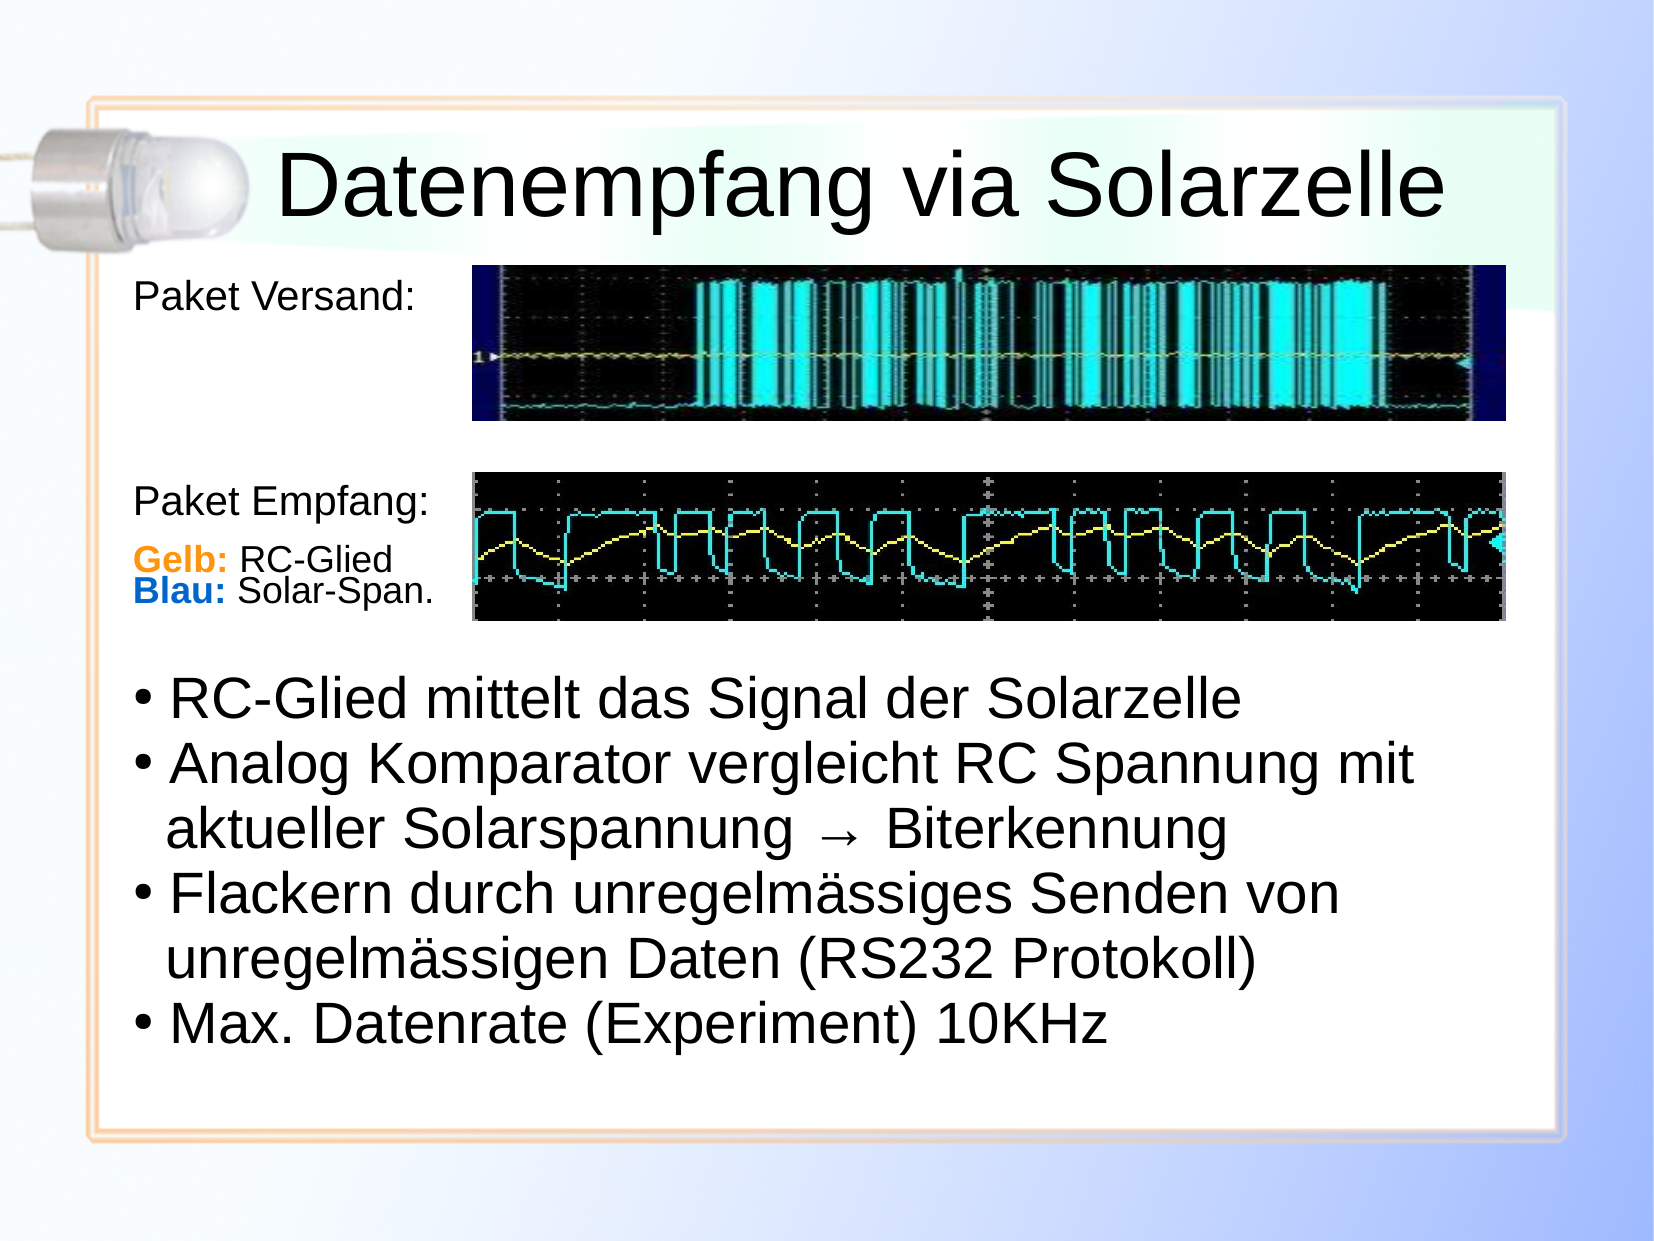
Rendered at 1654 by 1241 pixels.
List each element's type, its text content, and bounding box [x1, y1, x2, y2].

text_box Gelb: RC-Glied [118, 532, 414, 562]
text_box Blau: Solar-Span. [118, 562, 532, 621]
text_box Paket Empfang: [118, 469, 473, 532]
title Datenempfang via Solarzelle [118, 88, 1607, 281]
picture [0, 0, 1654, 1241]
text_box RC-Glied mittelt das Signal der Solarzelle Analog Komparator vergleicht RC Spannung mit aktueller Solarspannung → Biterkennung Flackern durch unregelmässiges Senden von unregelmässigen Daten (RS232 Protokoll) Max. Datenrate (Experiment) 10KHz [118, 658, 1565, 1123]
text_box Paket Versand: [118, 265, 443, 328]
